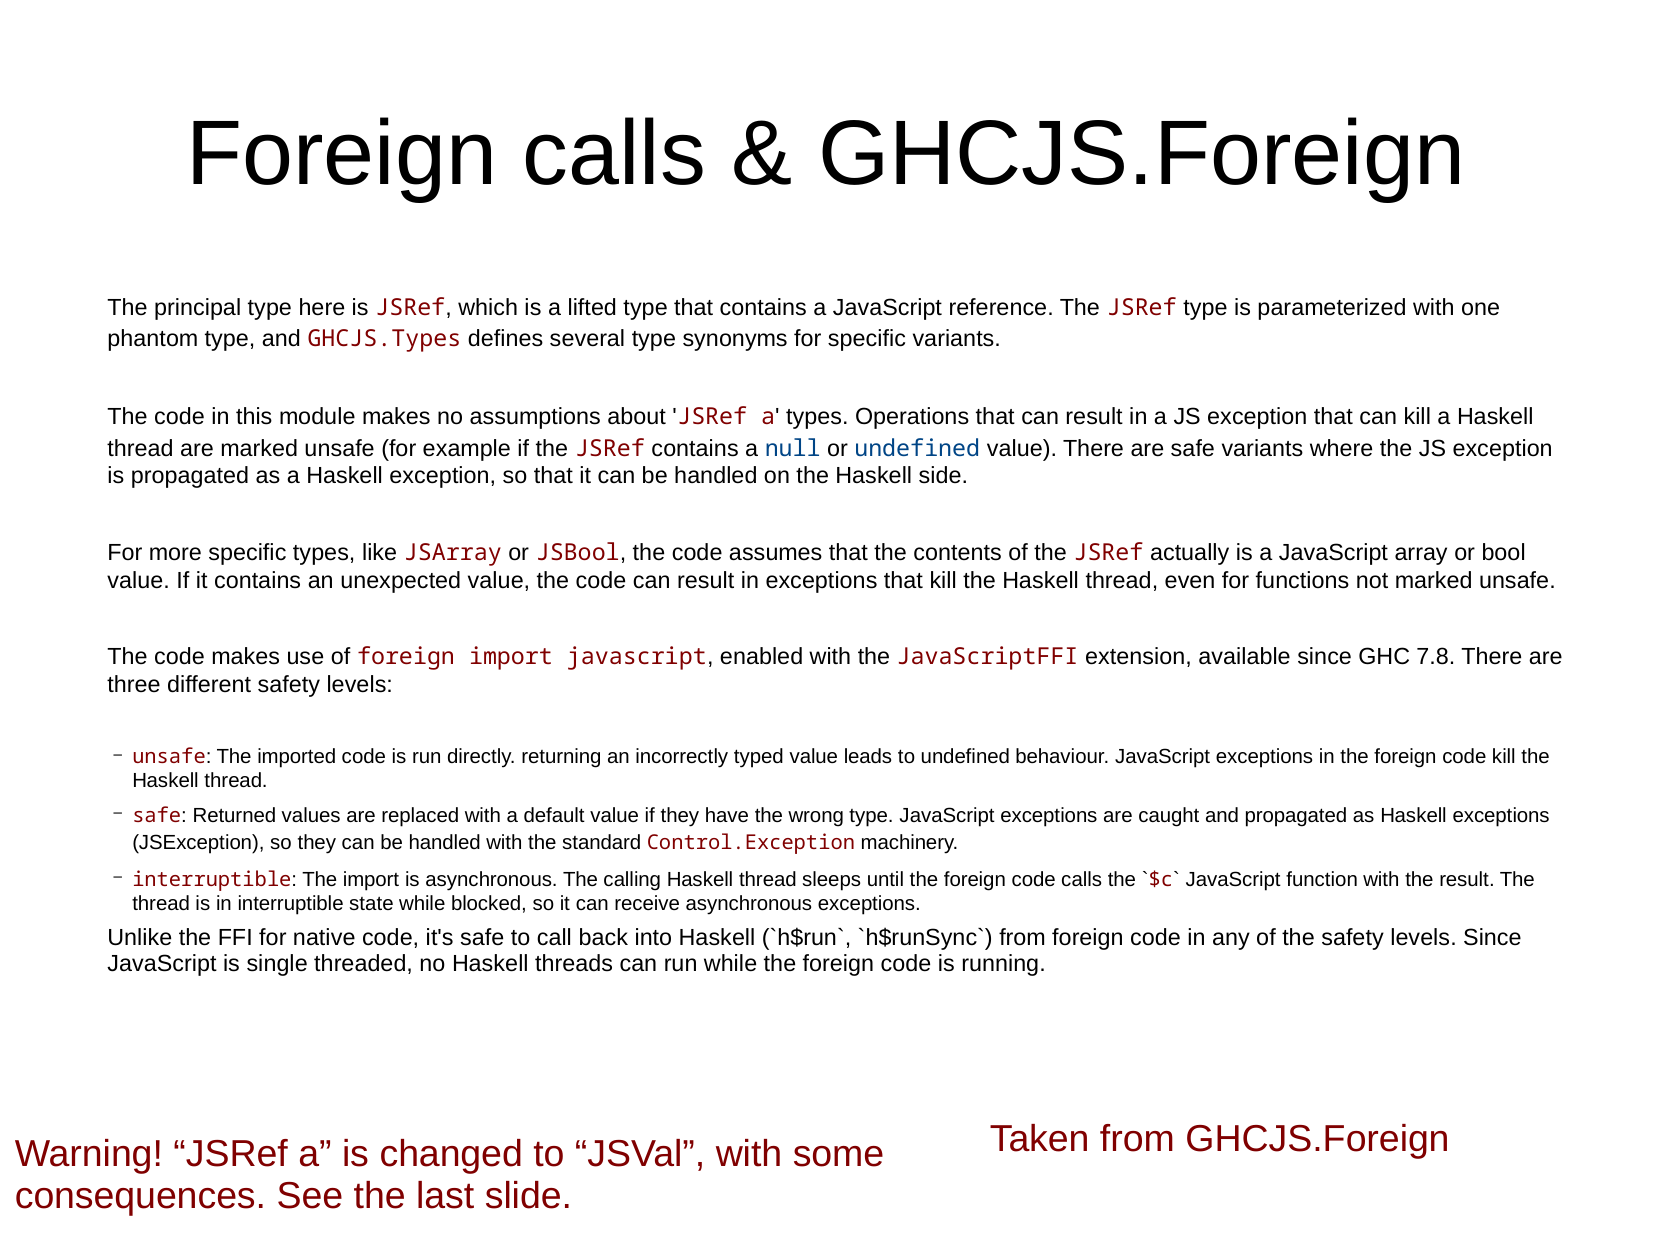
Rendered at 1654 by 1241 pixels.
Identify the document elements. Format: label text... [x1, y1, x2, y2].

text_box Taken from GHCJS.Foreign [975, 1110, 1546, 1167]
title Foreign calls & GHCJS.Foreign [82, 49, 1571, 257]
text_box Warning! “JSRef a” is changed to “JSVal”, with some consequences. See the last slide. [0, 1125, 916, 1224]
list The principal type here is JSRef, which is a lifted type that contains a JavaScript reference. The JSRef type is parameterized with one phantom type, and GHCJS.Types defines several type synonyms for specific variants. The code in this module makes no assumptions about 'JSRef a' types. Operations that can result in a JS exception that can kill a Haskell thread are marked unsafe (for example if the JSRef contains a null or undefined value). There are safe variants where the JS exception is propagated as a Haskell exception, so that it can be handled on the Haskell side. For more specific types, like JSArray or JSBool, the code assumes that the contents of the JSRef actually is a JavaScript array or bool value. If it contains an unexpected value, the code can result in exceptions that kill the Haskell thread, even for functions not marked unsafe. The code makes use of foreign import javascript, enabled with the JavaScriptFFI extension, available since GHC 7.8. There are three different safety levels: unsafe: The imported code is run directly. returning an incorrectly typed value leads to undefined behaviour. JavaScript exceptions in the foreign code kill the Haskell thread. safe: Returned values are replaced with a default value if they have the wrong type. JavaScript exceptions are caught and propagated as Haskell exceptions (JSException), so they can be handled with the standard Control.Exception machinery. interruptible: The import is asynchronous. The calling Haskell thread sleeps until the foreign code calls the `$c` JavaScript function with the result. The thread is in interruptible state while blocked, so it can receive asynchronous exceptions. Unlike the FFI for native code, it's safe to call back into Haskell (`h$run`, `h$runSync`) from foreign code in any of the safety levels. Since JavaScript is single threaded, no Haskell threads can run while the foreign code is running. [82, 290, 1571, 1010]
